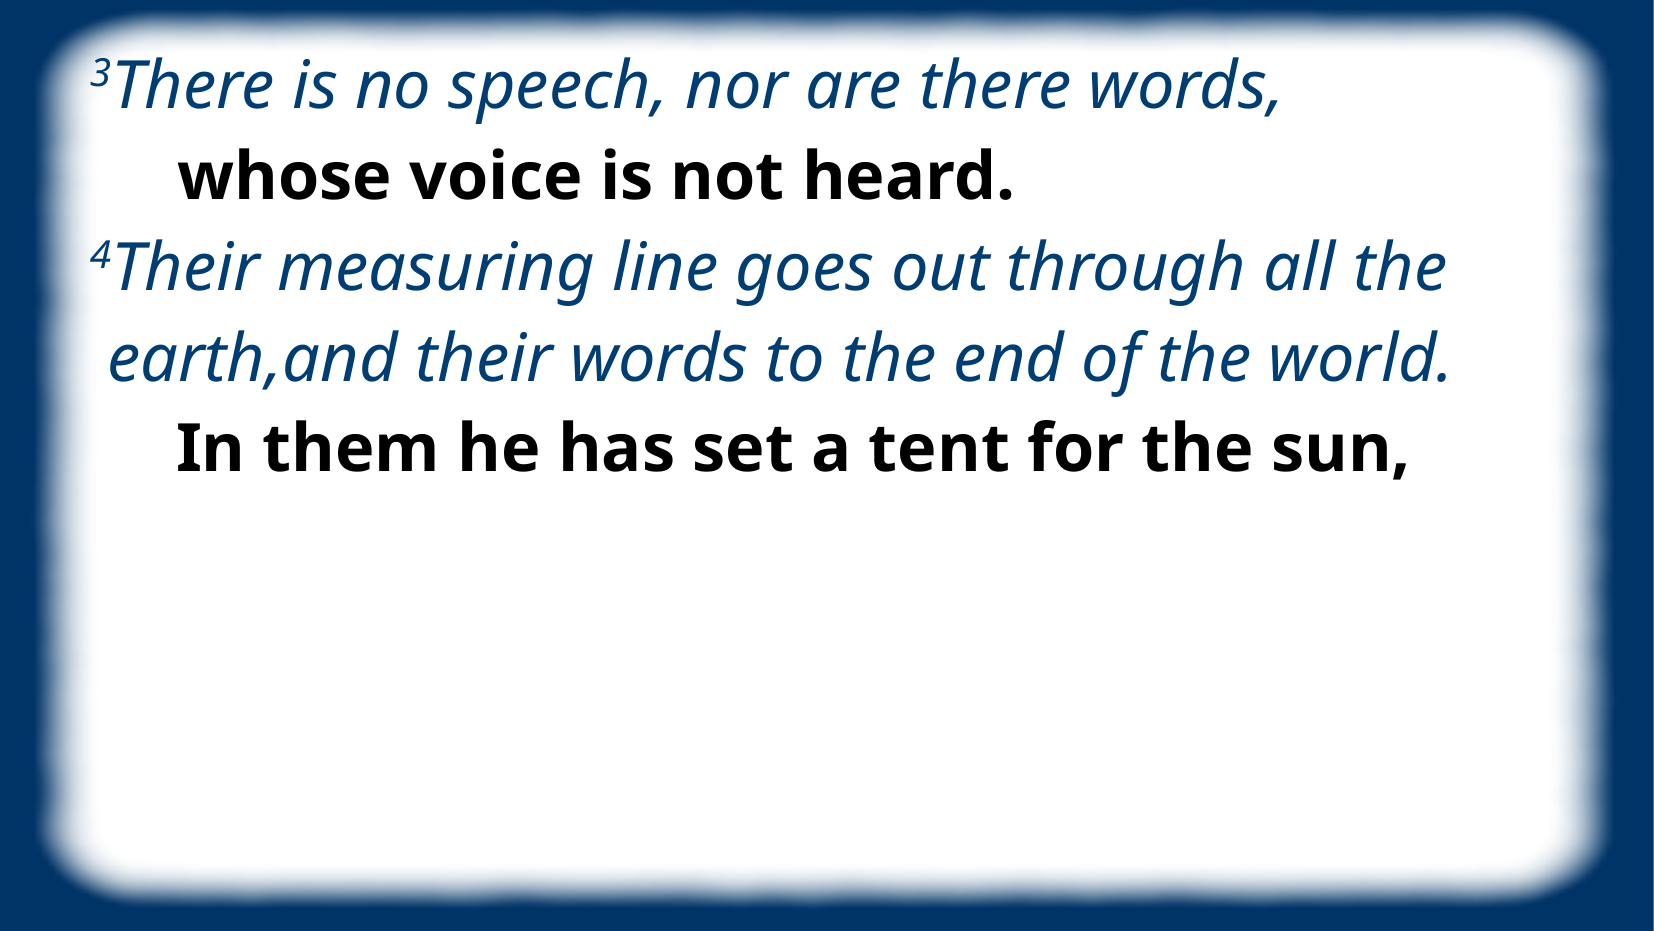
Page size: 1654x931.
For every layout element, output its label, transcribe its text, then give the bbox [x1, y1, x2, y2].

text_box 3There is no speech, nor are there words, whose voice is not heard. 4Their measuring line goes out through all the earth,and their words to the end of the world. In them he has set a tent for the sun, [75, 30, 1576, 489]
picture [0, 0, 1654, 931]
